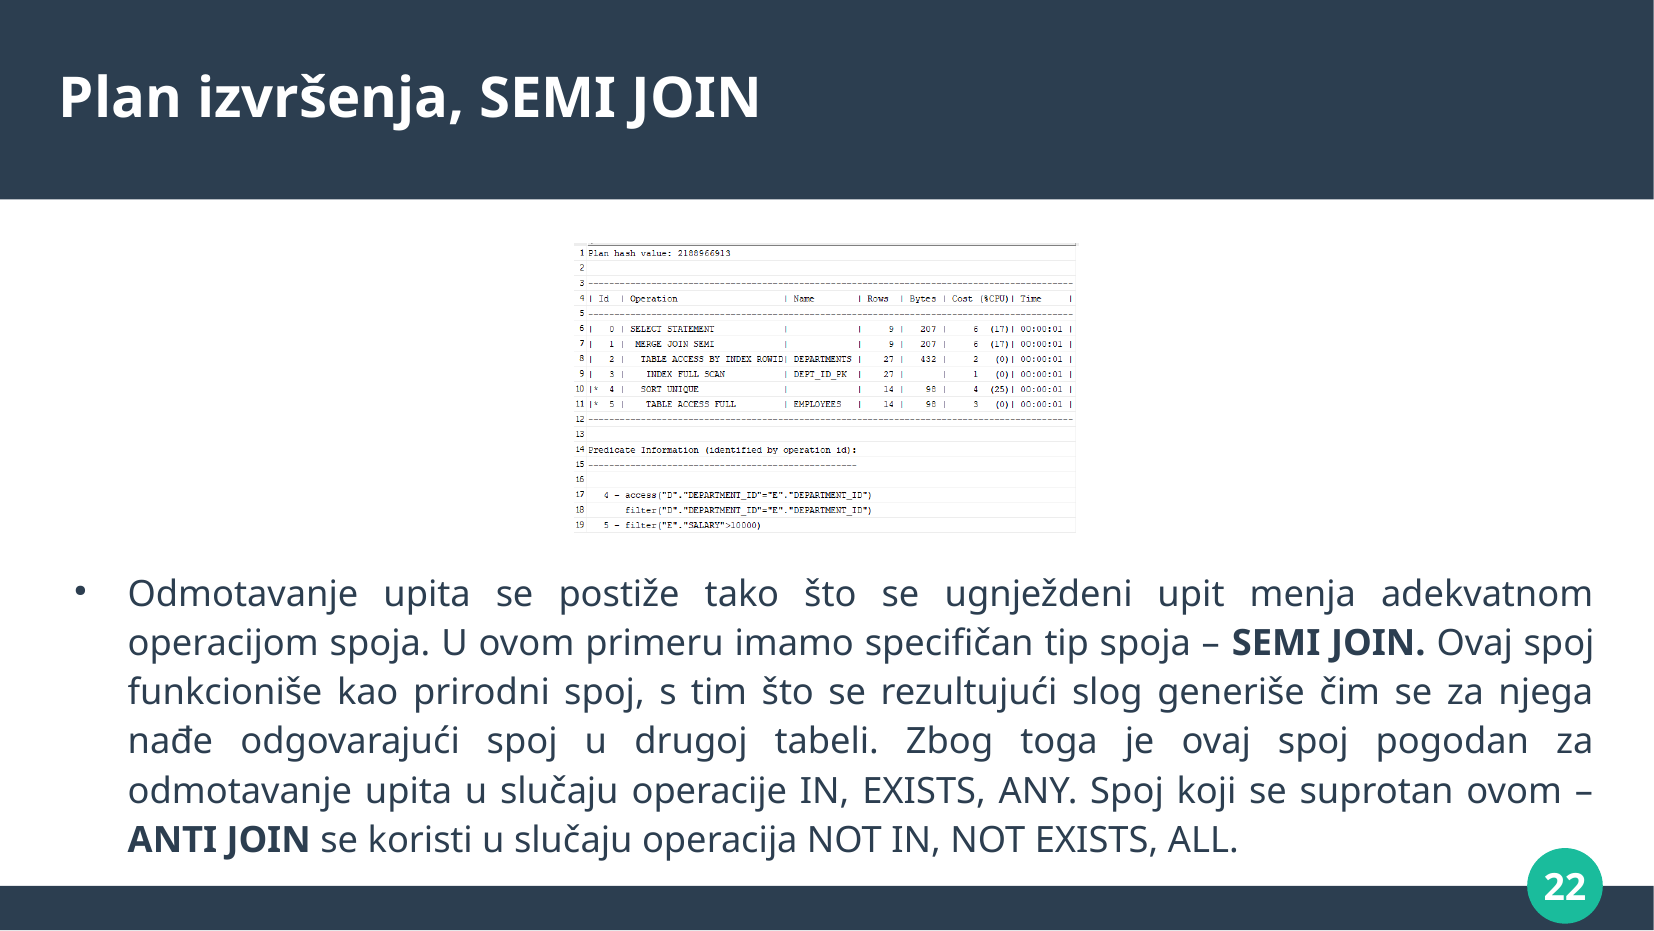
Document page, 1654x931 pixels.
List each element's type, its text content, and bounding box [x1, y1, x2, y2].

list Odmotavanje upita se postiže tako što se ugnježdeni upit menja adekvatnom operacijom spoja. U ovom primeru imamo specifičan tip spoja – SEMI JOIN. Ovaj spoj funkcioniše kao prirodni spoj, s tim što se rezultujući slog generiše čim se za njega nađe odgovarajući spoj u drugoj tabeli. Zbog toga je ovaj spoj pogodan za odmotavanje upita u slučaju operacije IN, EXISTS, ANY. Spoj koji se suprotan ovom – ANTI JOIN se koristi u slučaju operacija NOT IN, NOT EXISTS, ALL. [59, 567, 1595, 864]
picture [574, 243, 1079, 540]
title Plan izvršenja, SEMI JOIN [59, 37, 1595, 155]
